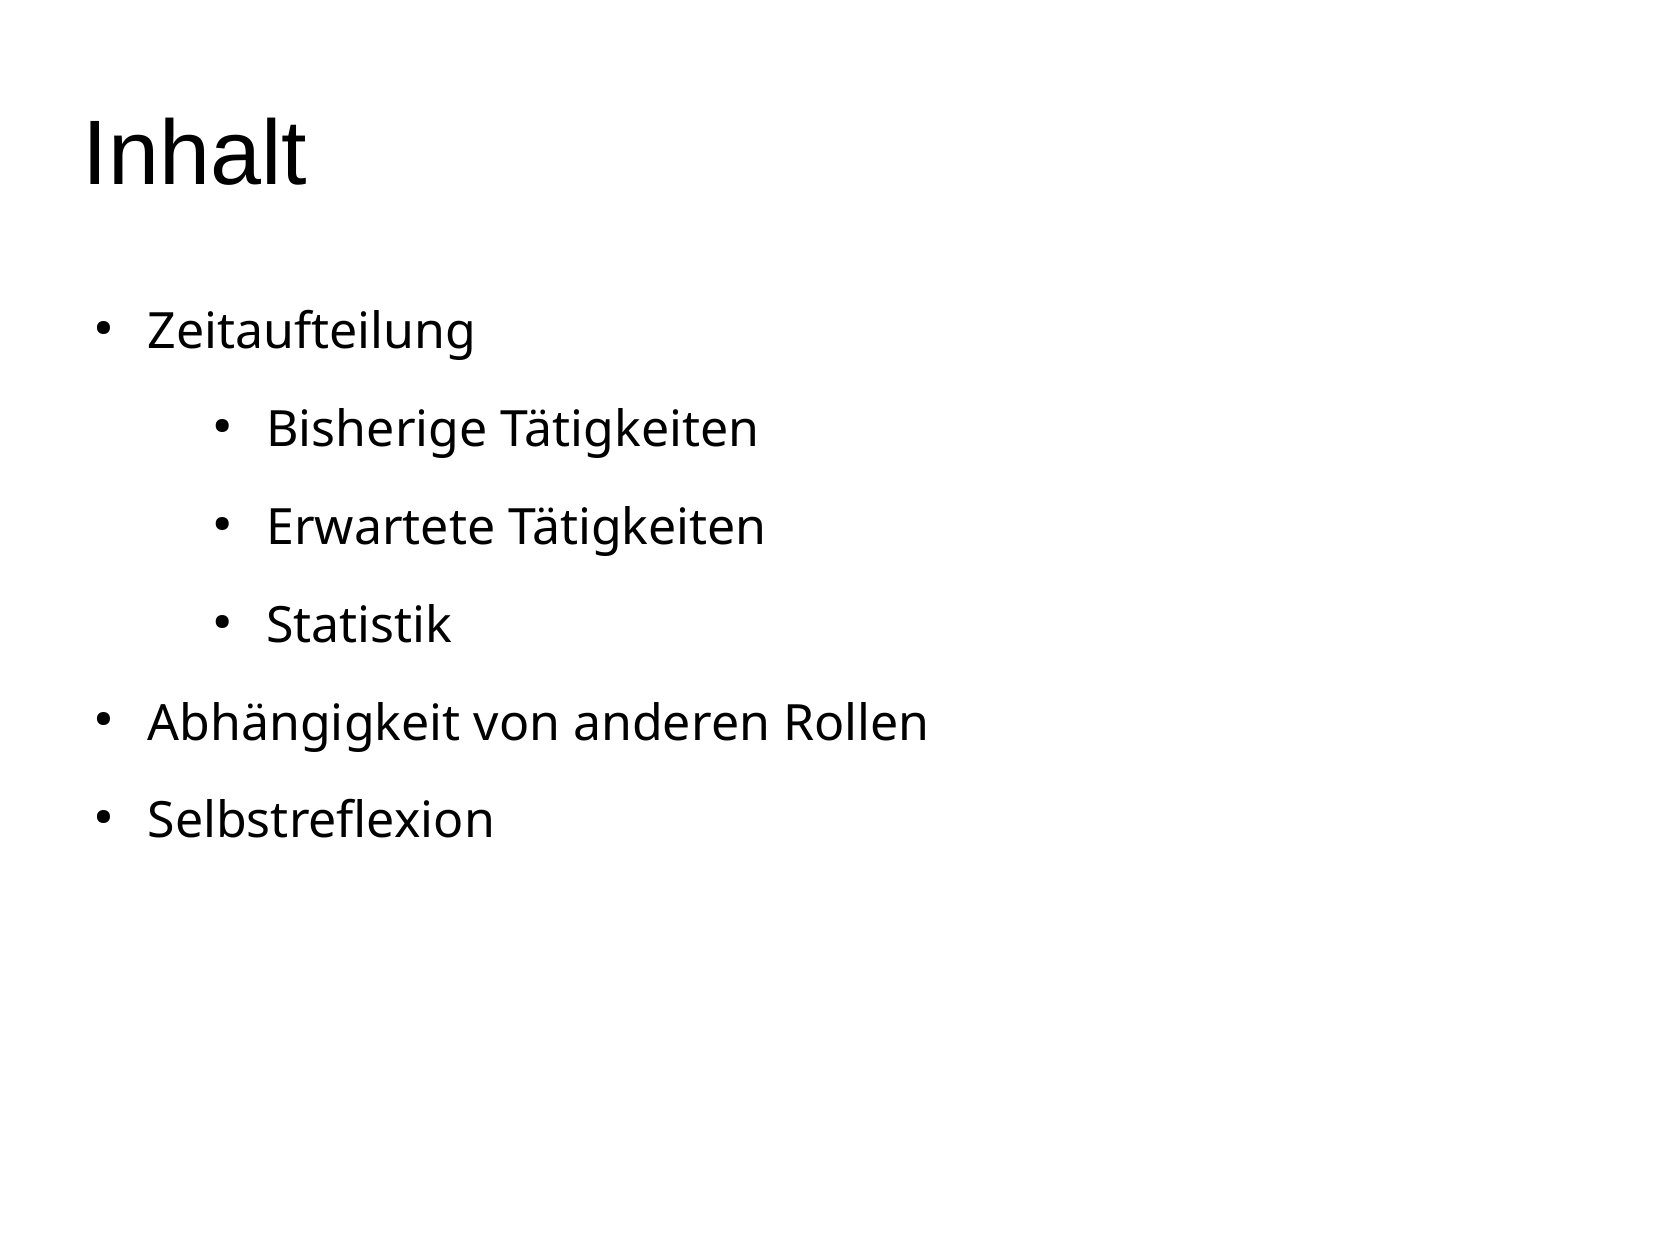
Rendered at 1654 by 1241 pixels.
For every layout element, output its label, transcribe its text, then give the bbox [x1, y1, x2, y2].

title Inhalt [82, 49, 1571, 257]
list Zeitaufteilung Bisherige Tätigkeiten Erwartete Tätigkeiten Statistik Abhängigkeit von anderen Rollen Selbstreflexion [76, 295, 1565, 1114]
